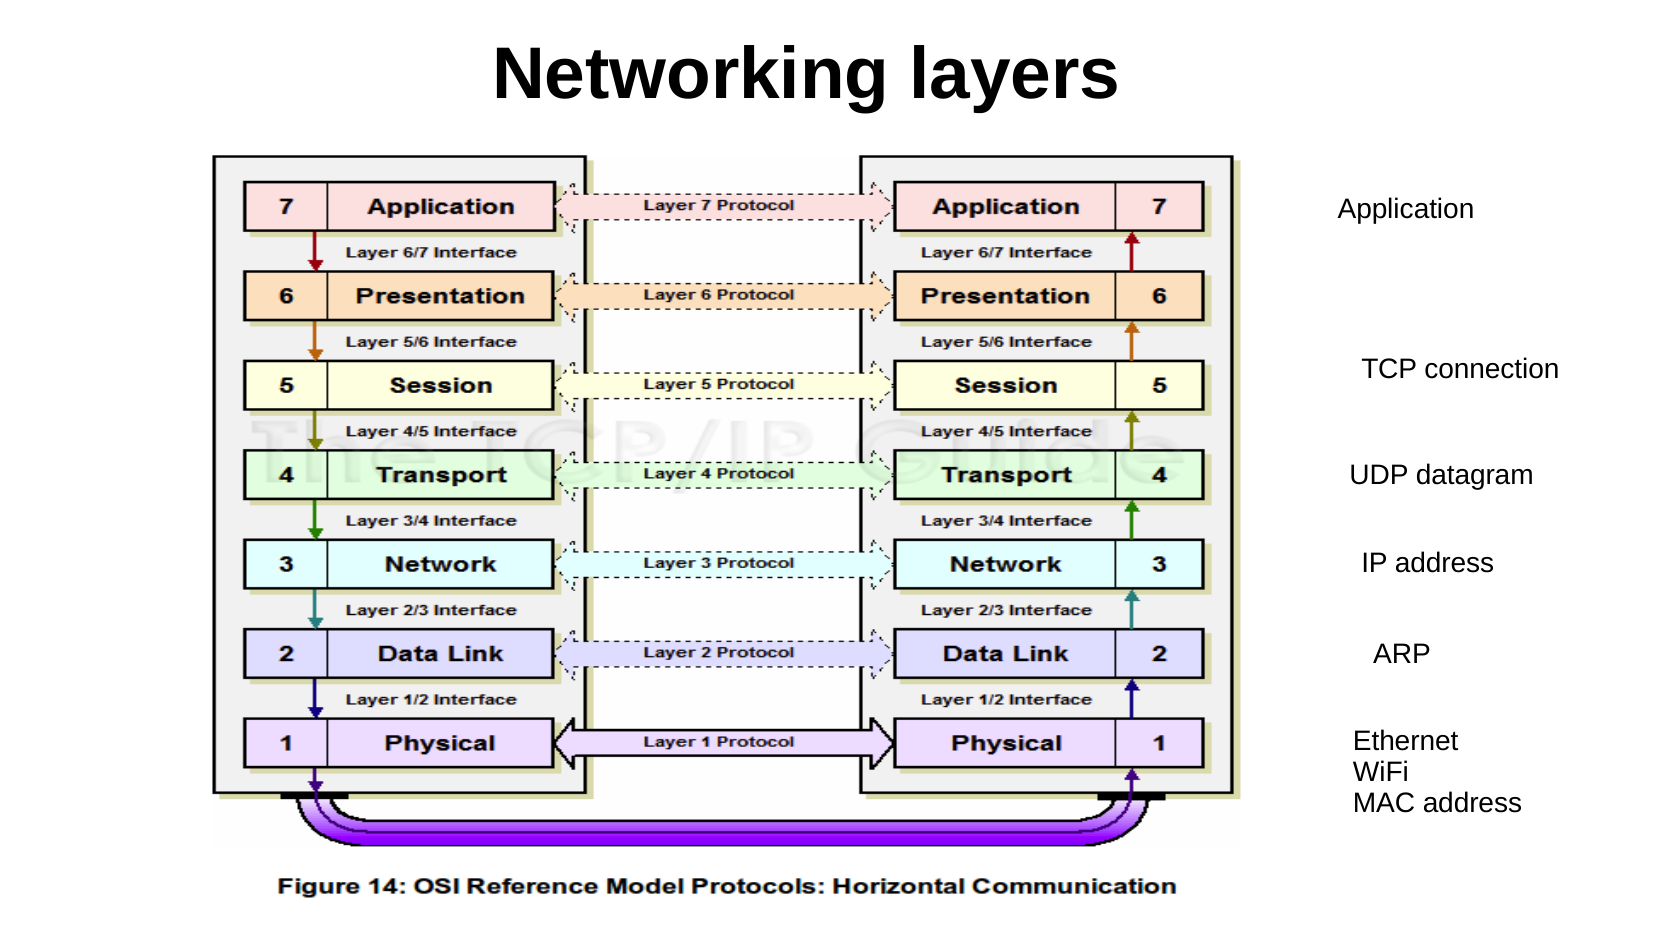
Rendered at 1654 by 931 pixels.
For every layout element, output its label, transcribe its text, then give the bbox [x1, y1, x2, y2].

text_box UDP datagram [1334, 451, 1612, 498]
picture [206, 149, 1251, 904]
text_box IP address [1346, 540, 1555, 587]
text_box TCP connection [1346, 345, 1617, 420]
text_box Ethernet WiFi MAC address [1338, 717, 1595, 827]
title Networking layers [187, 32, 1425, 114]
text_box Application [1323, 186, 1536, 233]
text_box ARP [1358, 630, 1615, 677]
